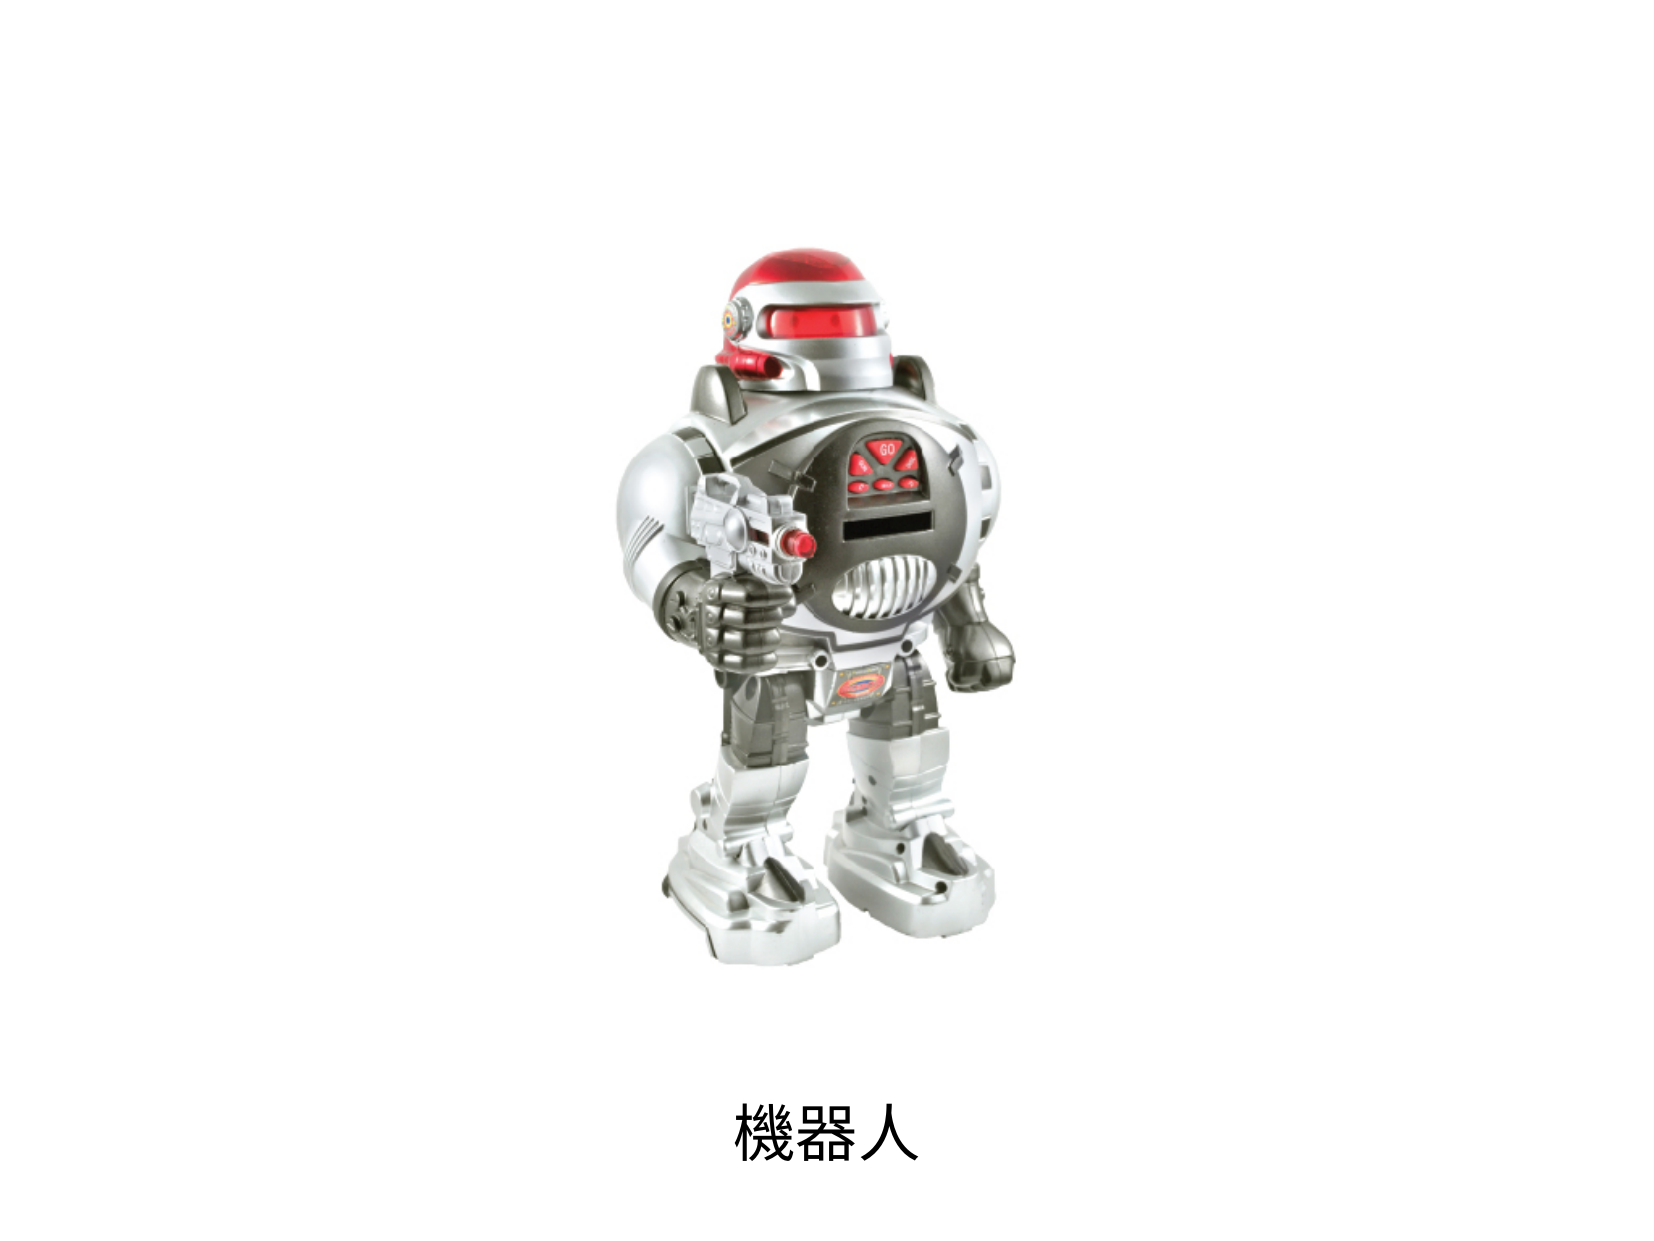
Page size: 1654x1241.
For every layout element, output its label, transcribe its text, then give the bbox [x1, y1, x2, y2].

title 機器人 [82, 1025, 1571, 1233]
picture [0, 0, 1654, 1241]
